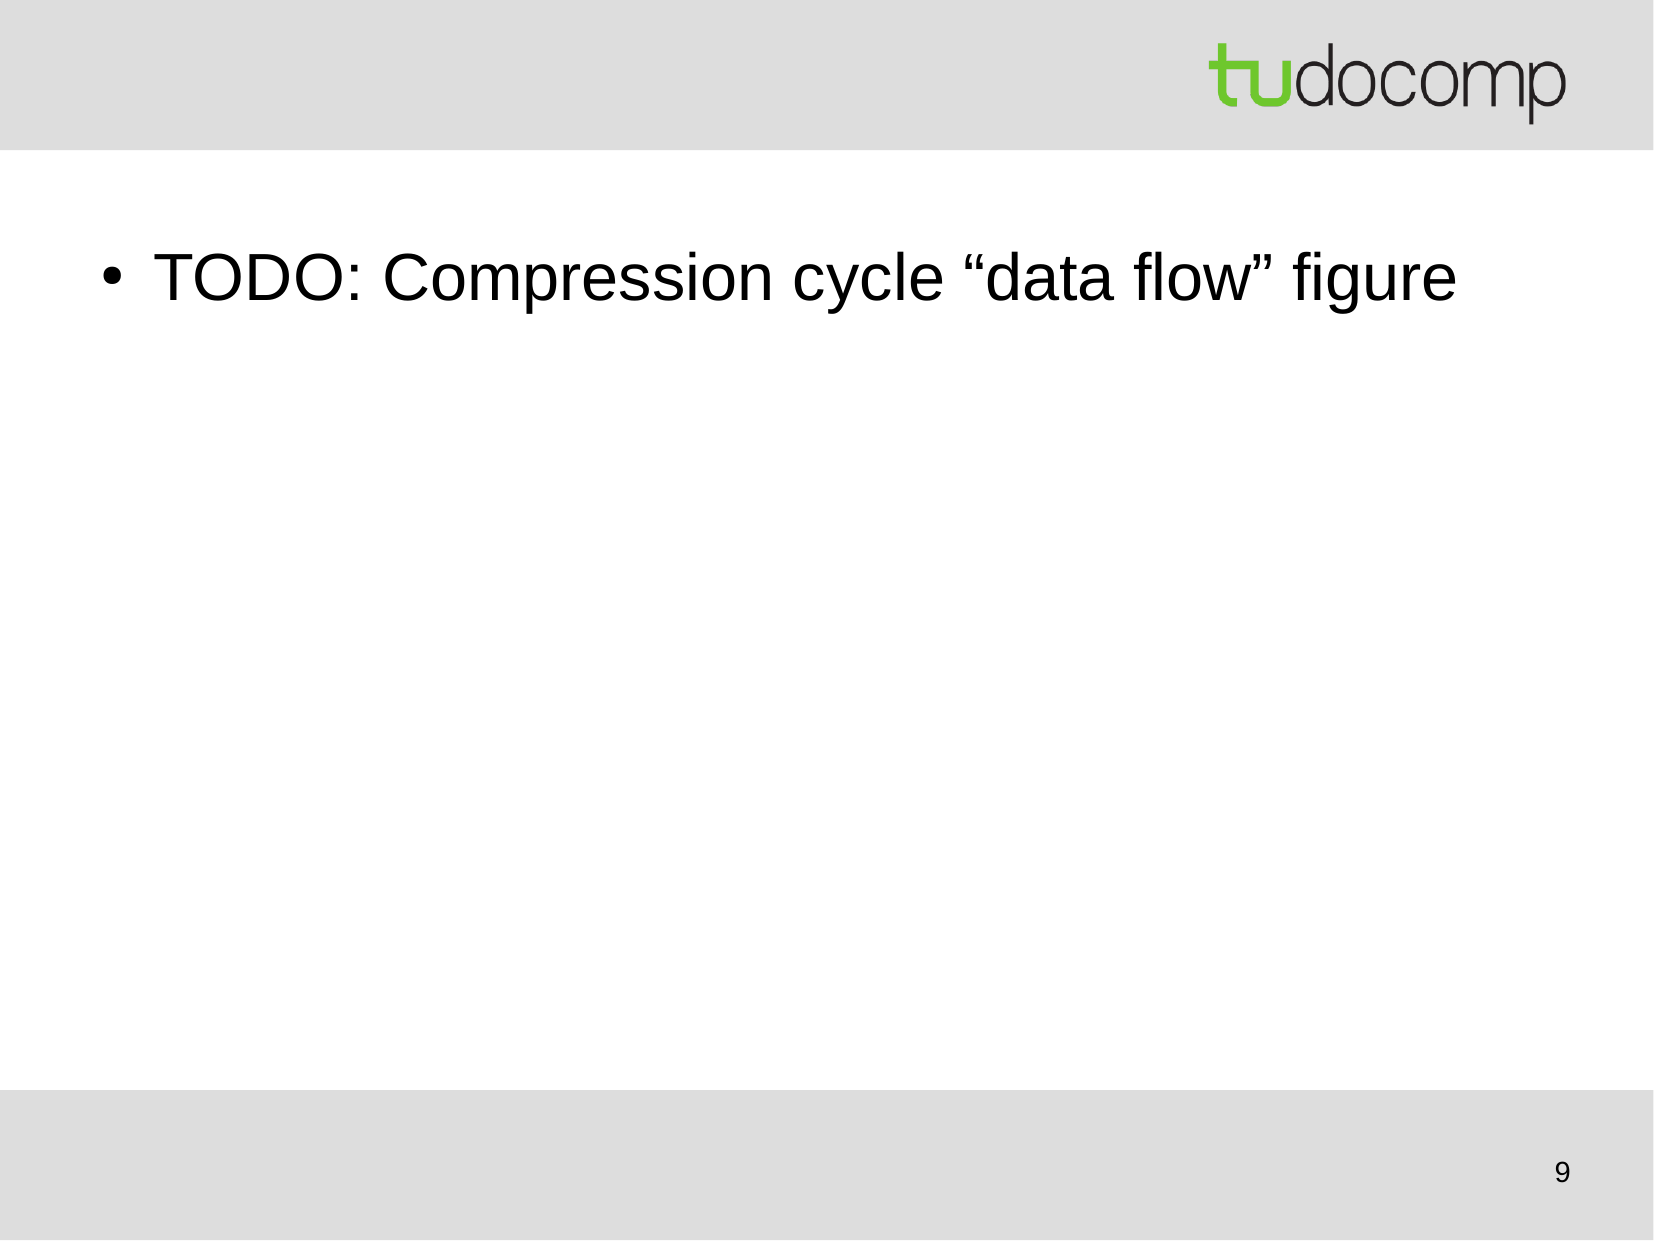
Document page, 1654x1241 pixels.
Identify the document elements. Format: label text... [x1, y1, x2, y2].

picture [1203, 37, 1571, 130]
list TODO: Compression cycle “data flow” figure [82, 240, 1571, 976]
